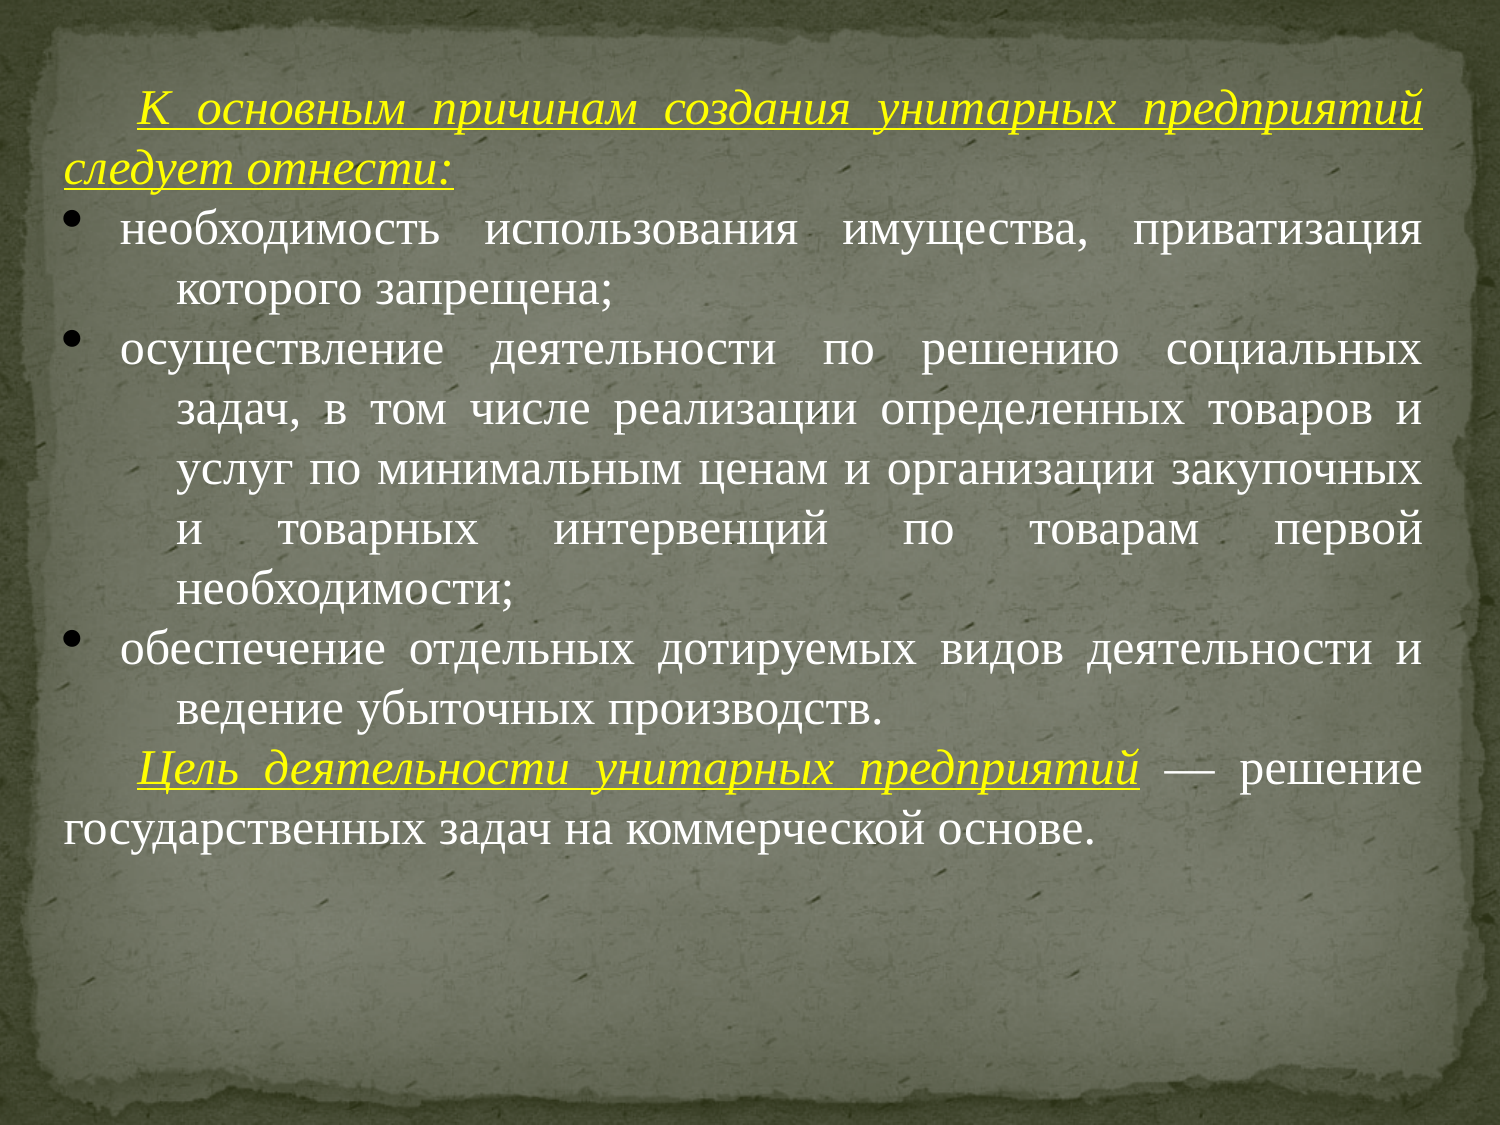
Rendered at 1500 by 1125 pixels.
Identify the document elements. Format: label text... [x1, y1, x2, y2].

text_box К основным причинам создания унитарных предприятий следует отнести: необходимость использования имущества, приватизация которого запрещена; осуществление деятельности по решению социальных задач, в том числе реализации определенных товаров и услуг по минимальным ценам и организации закупочных и товарных интервенций по товарам первой необходимости; обеспечение отдельных дотируемых видов деятельности и ведение убыточных производств. Цель деятельности унитарных предприятий — решение государственных задач на коммерческой основе. [49, 67, 1438, 862]
